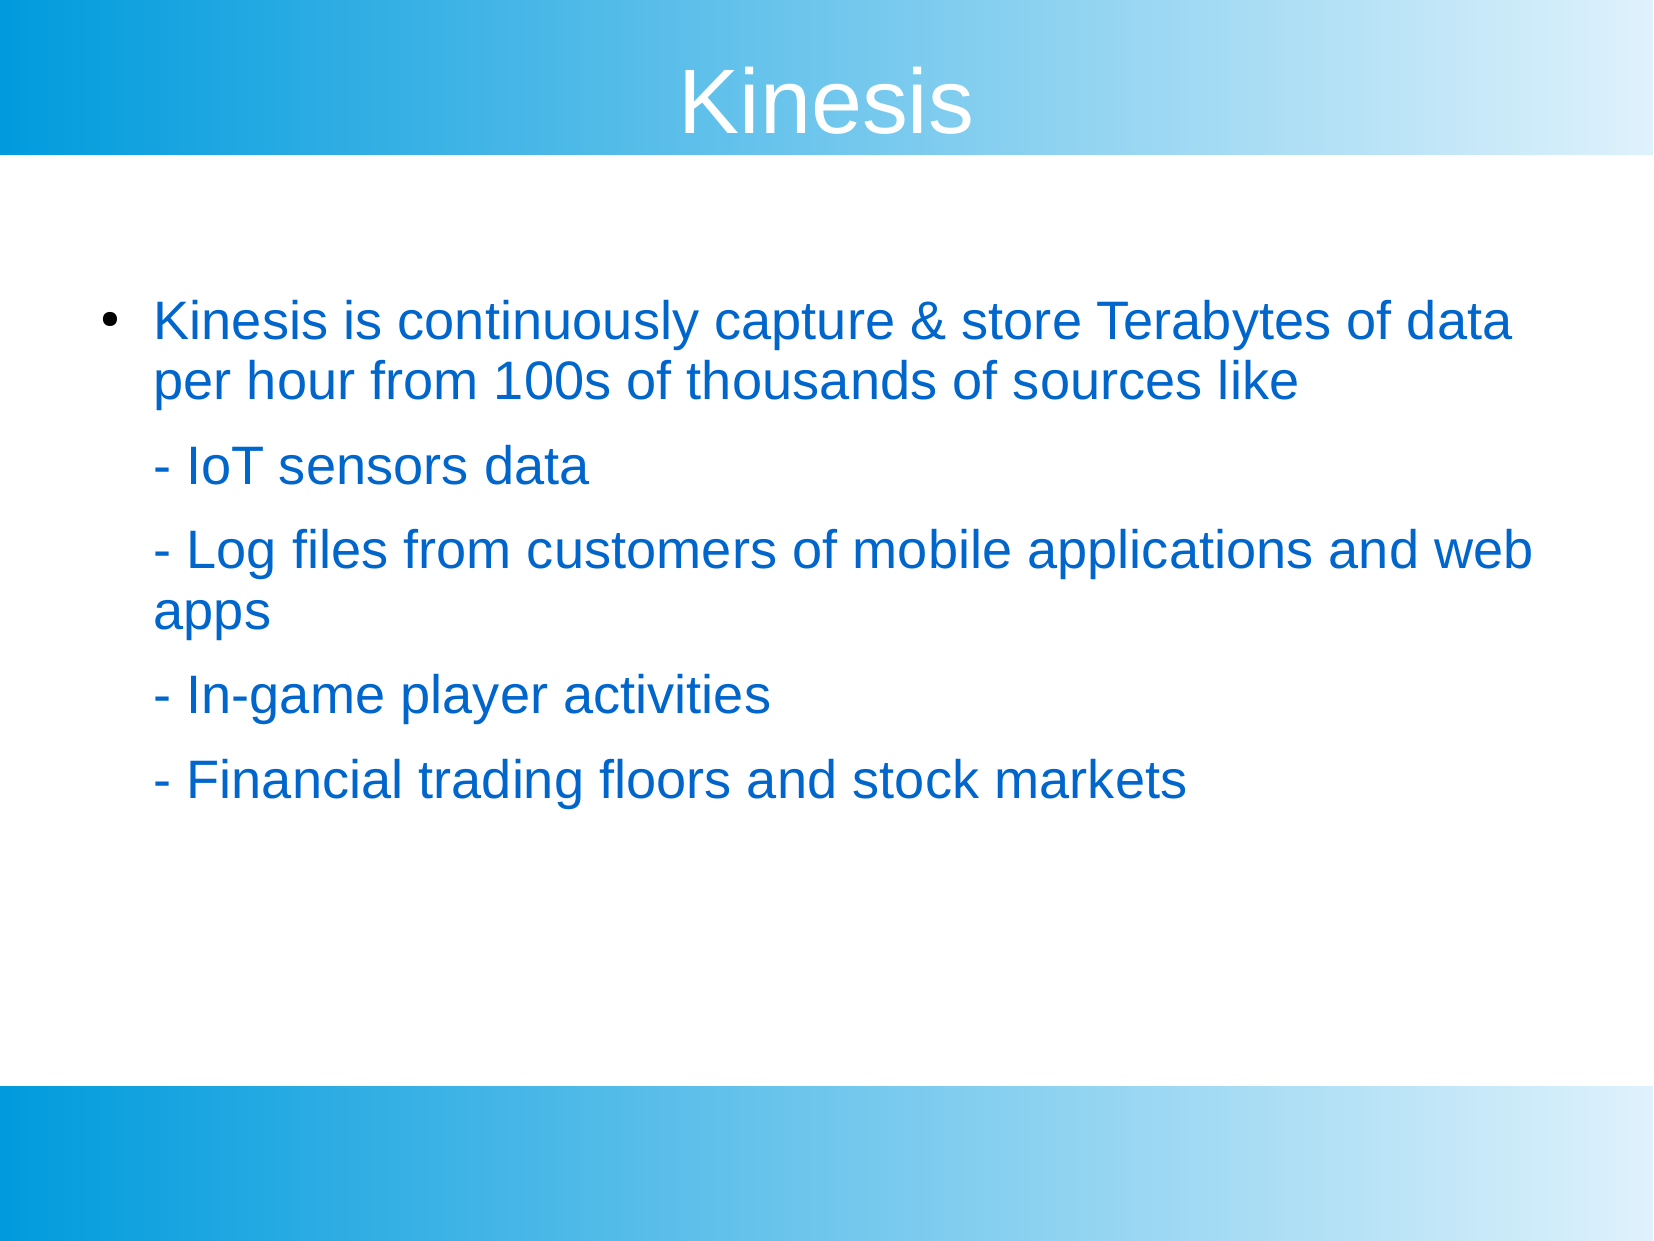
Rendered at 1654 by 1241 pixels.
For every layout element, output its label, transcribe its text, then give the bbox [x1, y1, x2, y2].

title Kinesis [82, 49, 1571, 155]
list Kinesis is continuously capture & store Terabytes of data per hour from 100s of thousands of sources like - IoT sensors data - Log files from customers of mobile applications and web apps - In-game player activities - Financial trading floors and stock markets [82, 290, 1571, 1010]
